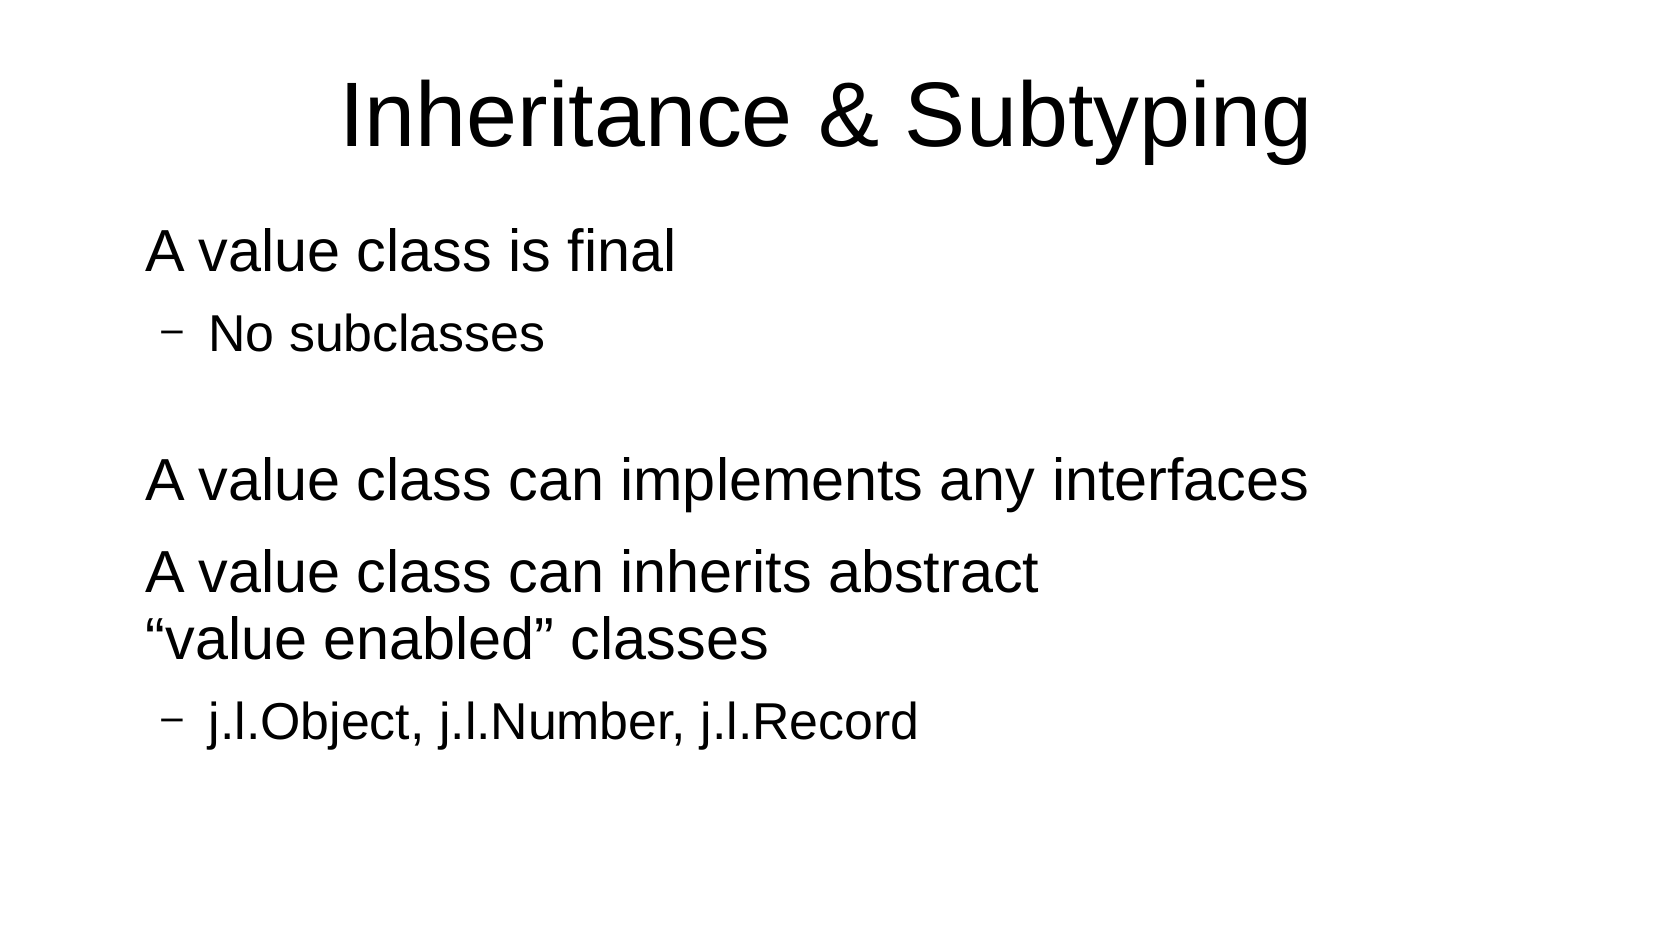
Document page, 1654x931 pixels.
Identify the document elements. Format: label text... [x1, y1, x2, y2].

list A value class is final No subclasses A value class can implements any interfaces A value class can inherits abstract “value enabled” classes j.l.Object, j.l.Number, j.l.Record [82, 217, 1571, 758]
title Inheritance & Subtyping [82, 37, 1571, 193]
